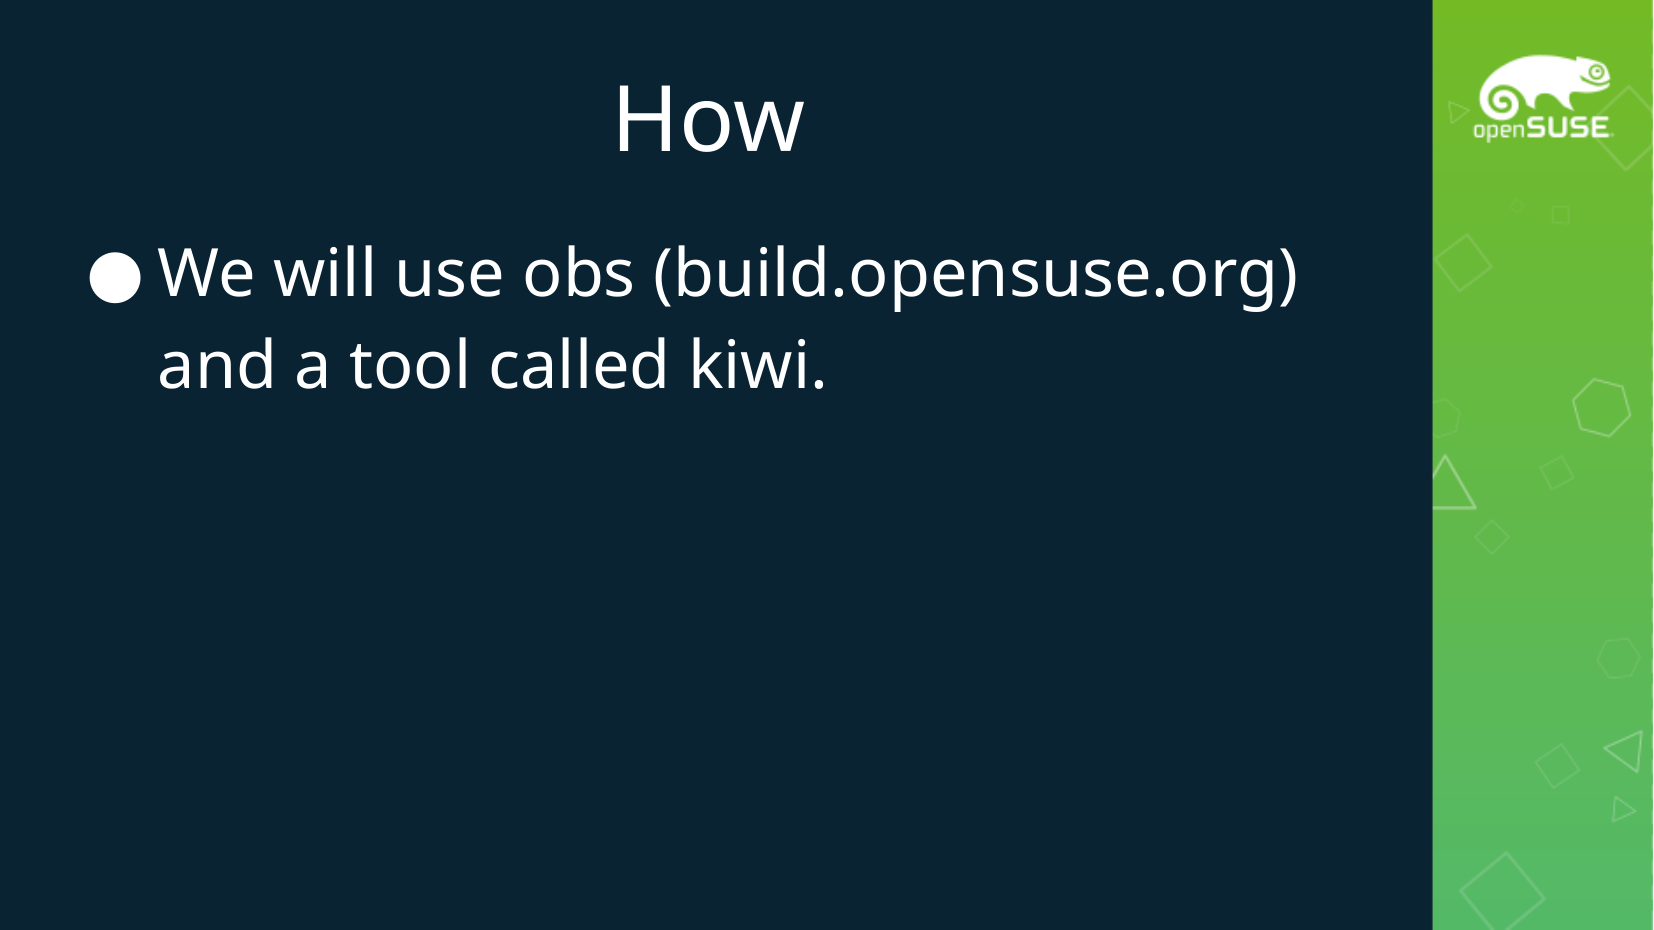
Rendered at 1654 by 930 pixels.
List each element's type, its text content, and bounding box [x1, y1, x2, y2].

title How [82, 37, 1335, 193]
list We will use obs (build.opensuse.org) and a tool called kiwi. [82, 217, 1335, 887]
picture [0, 0, 1654, 930]
